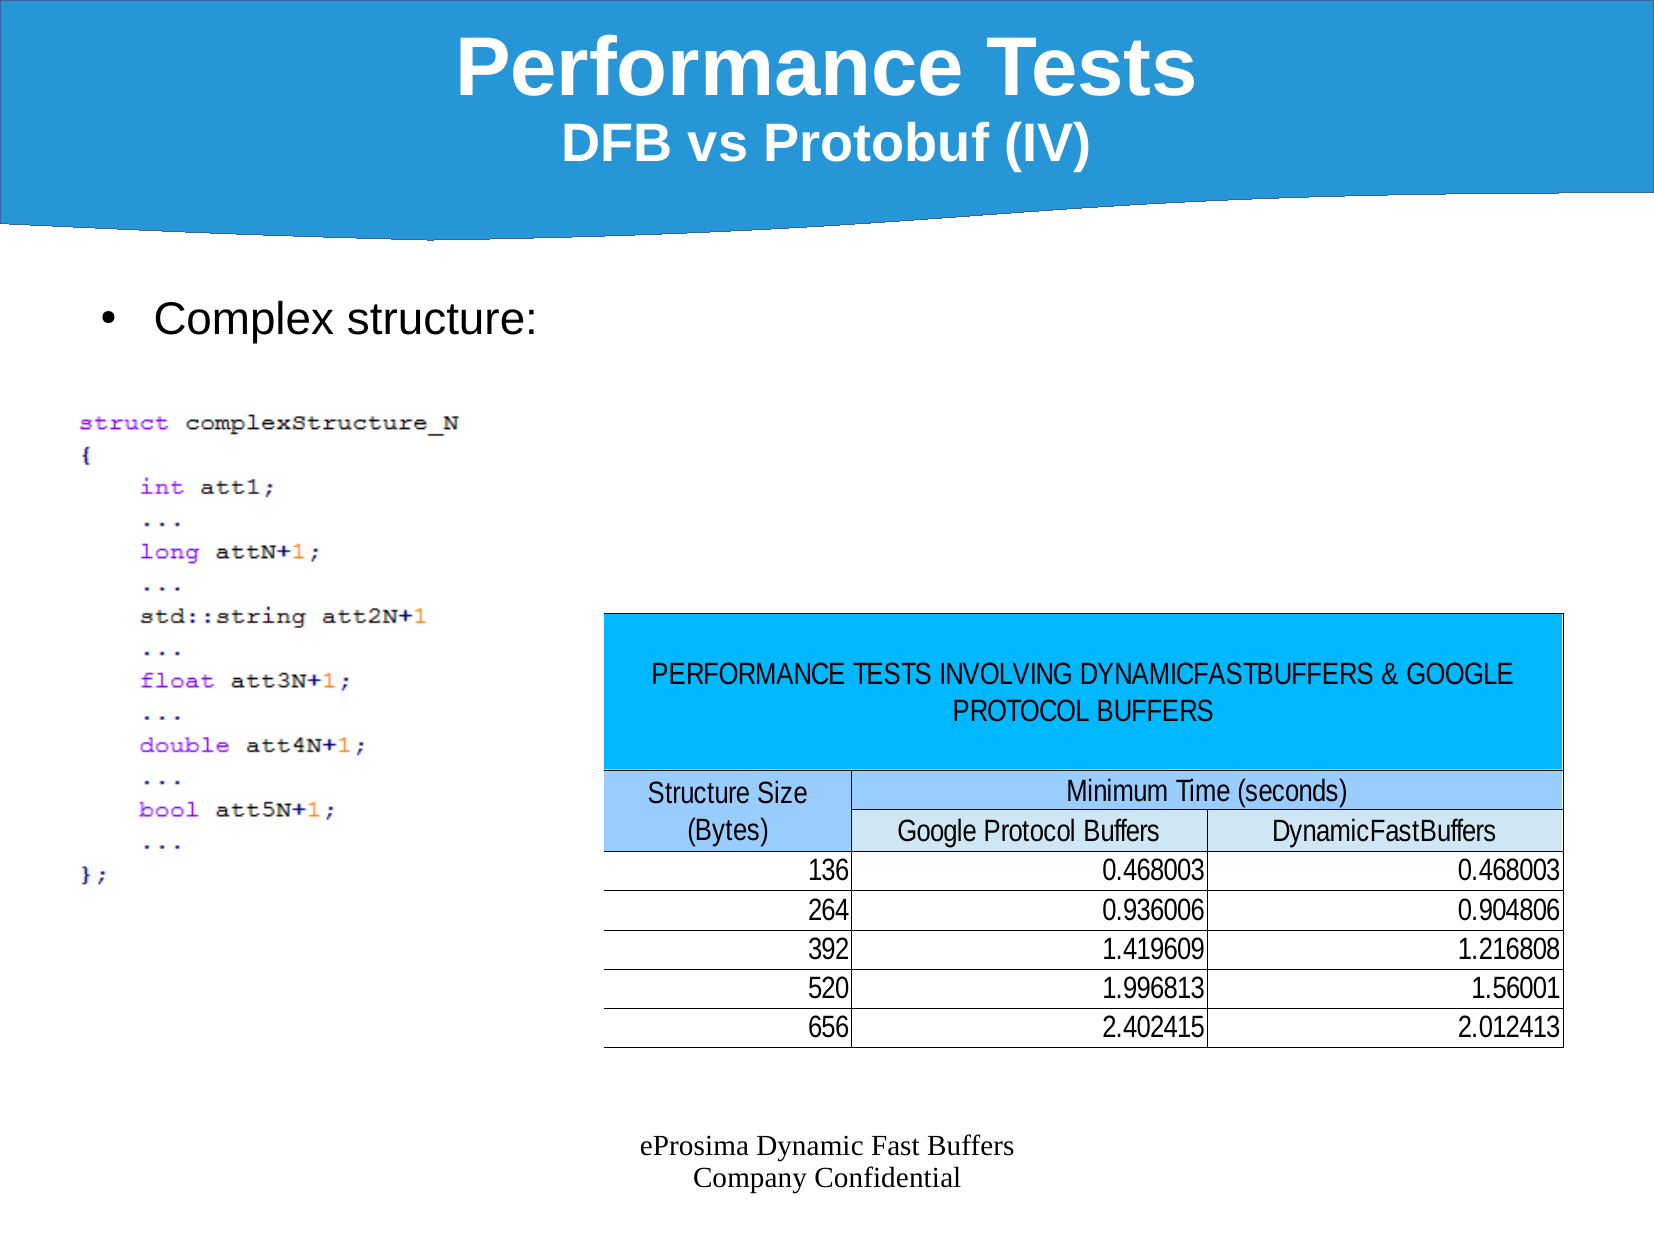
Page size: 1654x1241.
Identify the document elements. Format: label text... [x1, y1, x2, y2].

picture [77, 407, 486, 891]
text_box Performance Tests DFB vs Protobuf (IV) [0, 0, 1654, 241]
picture [604, 613, 1565, 1051]
list Complex structure: [82, 293, 1571, 1063]
